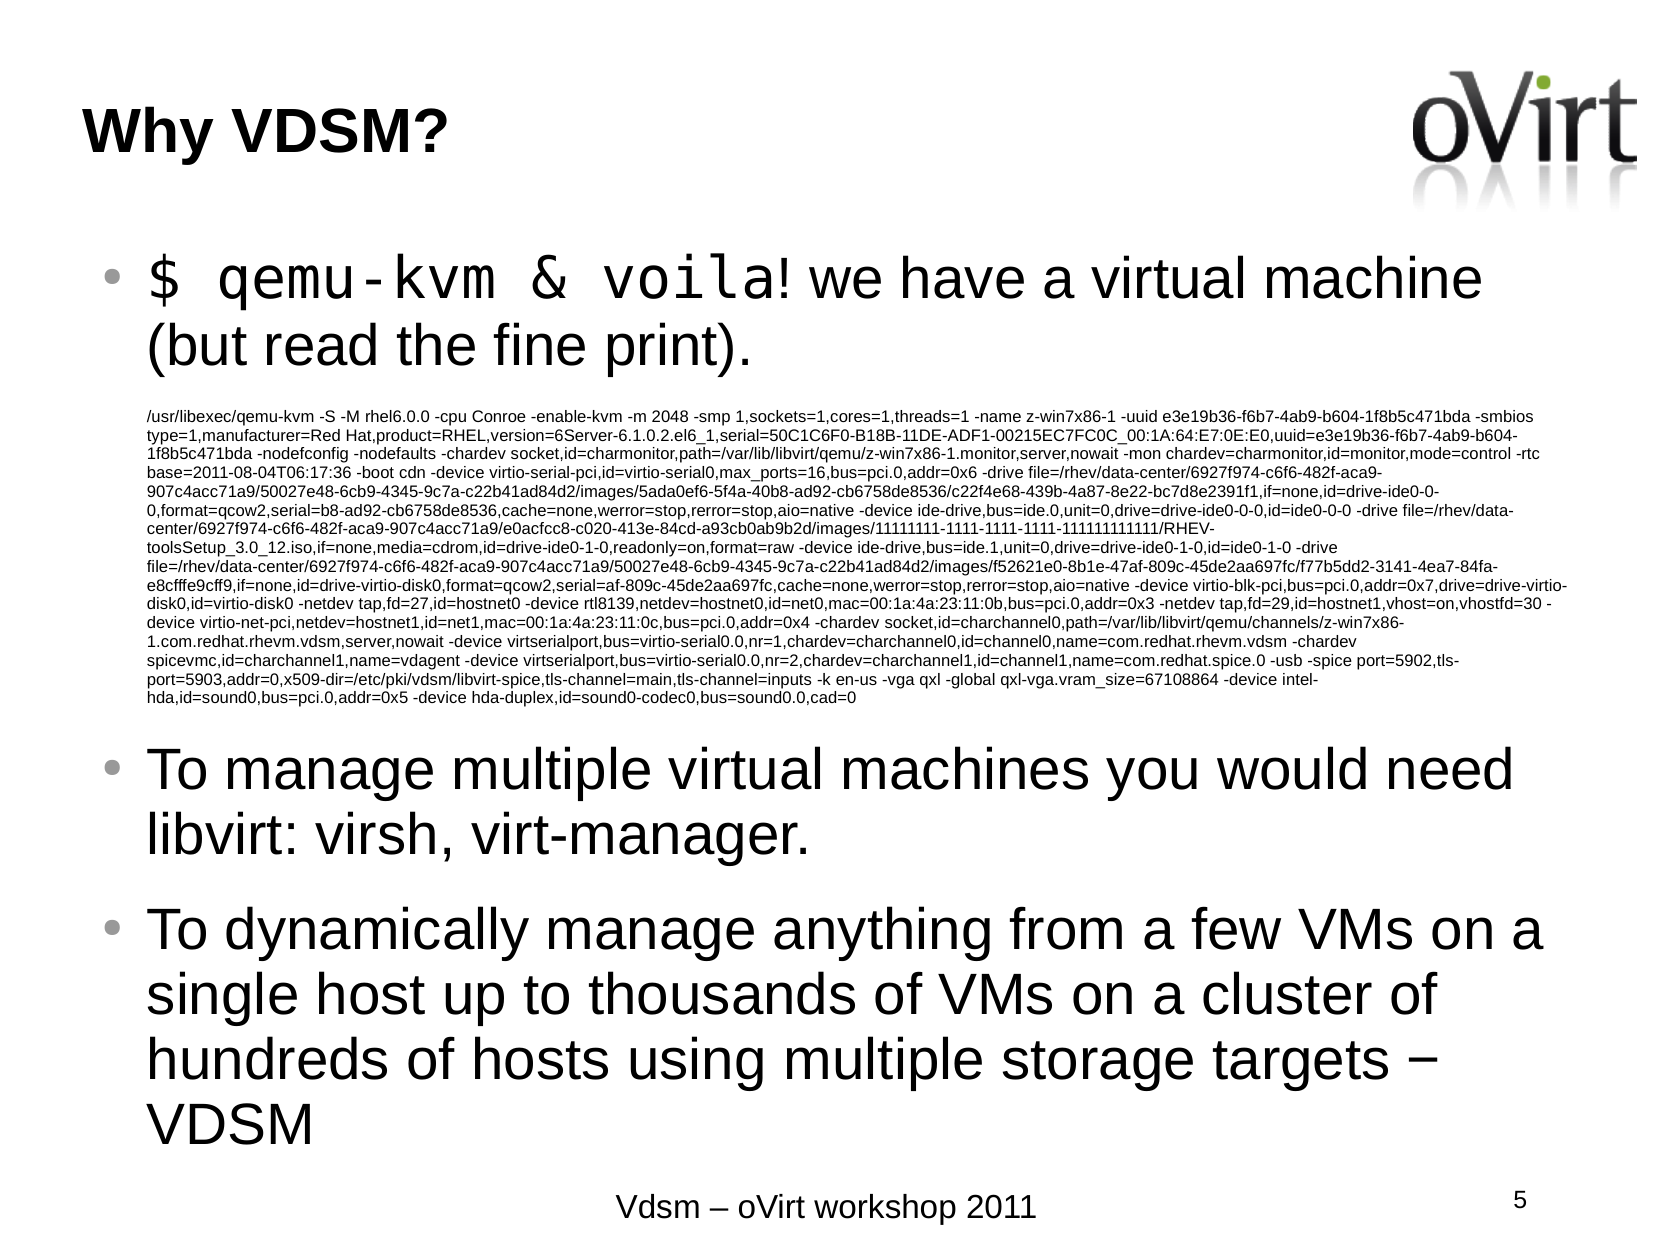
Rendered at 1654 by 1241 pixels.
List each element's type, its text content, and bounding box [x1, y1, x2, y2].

list $ qemu-kvm & voila! we have a virtual machine (but read the fine print). /usr/libexec/qemu-kvm -S -M rhel6.0.0 -cpu Conroe -enable-kvm -m 2048 -smp 1,sockets=1,cores=1,threads=1 -name z-win7x86-1 -uuid e3e19b36-f6b7-4ab9-b604-1f8b5c471bda -smbios type=1,manufacturer=Red Hat,product=RHEL,version=6Server-6.1.0.2.el6_1,serial=50C1C6F0-B18B-11DE-ADF1-00215EC7FC0C_00:1A:64:E7:0E:E0,uuid=e3e19b36-f6b7-4ab9-b604-1f8b5c471bda -nodefconfig -nodefaults -chardev socket,id=charmonitor,path=/var/lib/libvirt/qemu/z-win7x86-1.monitor,server,nowait -mon chardev=charmonitor,id=monitor,mode=control -rtc base=2011-08-04T06:17:36 -boot cdn -device virtio-serial-pci,id=virtio-serial0,max_ports=16,bus=pci.0,addr=0x6 -drive file=/rhev/data-center/6927f974-c6f6-482f-aca9-907c4acc71a9/50027e48-6cb9-4345-9c7a-c22b41ad84d2/images/5ada0ef6-5f4a-40b8-ad92-cb6758de8536/c22f4e68-439b-4a87-8e22-bc7d8e2391f1,if=none,id=drive-ide0-0-0,format=qcow2,serial=b8-ad92-cb6758de8536,cache=none,werror=stop,rerror=stop,aio=native -device ide-drive,bus=ide.0,unit=0,drive=drive-ide0-0-0,id=ide0-0-0 -drive file=/rhev/data-center/6927f974-c6f6-482f-aca9-907c4acc71a9/e0acfcc8-c020-413e-84cd-a93cb0ab9b2d/images/11111111-1111-1111-1111-111111111111/RHEV-toolsSetup_3.0_12.iso,if=none,media=cdrom,id=drive-ide0-1-0,readonly=on,format=raw -device ide-drive,bus=ide.1,unit=0,drive=drive-ide0-1-0,id=ide0-1-0 -drive file=/rhev/data-center/6927f974-c6f6-482f-aca9-907c4acc71a9/50027e48-6cb9-4345-9c7a-c22b41ad84d2/images/f52621e0-8b1e-47af-809c-45de2aa697fc/f77b5dd2-3141-4ea7-84fa-e8cfffe9cff9,if=none,id=drive-virtio-disk0,format=qcow2,serial=af-809c-45de2aa697fc,cache=none,werror=stop,rerror=stop,aio=native -device virtio-blk-pci,bus=pci.0,addr=0x7,drive=drive-virtio-disk0,id=virtio-disk0 -netdev tap,fd=27,id=hostnet0 -device rtl8139,netdev=hostnet0,id=net0,mac=00:1a:4a:23:11:0b,bus=pci.0,addr=0x3 -netdev tap,fd=29,id=hostnet1,vhost=on,vhostfd=30 -device virtio-net-pci,netdev=hostnet1,id=net1,mac=00:1a:4a:23:11:0c,bus=pci.0,addr=0x4 -chardev socket,id=charchannel0,path=/var/lib/libvirt/qemu/channels/z-win7x86-1.com.redhat.rhevm.vdsm,server,nowait -device virtserialport,bus=virtio-serial0.0,nr=1,chardev=charchannel0,id=channel0,name=com.redhat.rhevm.vdsm -chardev spicevmc,id=charchannel1,name=vdagent -device virtserialport,bus=virtio-serial0.0,nr=2,chardev=charchannel1,id=channel1,name=com.redhat.spice.0 -usb -spice port=5902,tls-port=5903,addr=0,x509-dir=/etc/pki/vdsm/libvirt-spice,tls-channel=main,tls-channel=inputs -k en-us -vga qxl -global qxl-vga.vram_size=67108864 -device intel-hda,id=sound0,bus=pci.0,addr=0x5 -device hda-duplex,id=sound0-codec0,bus=sound0.0,cad=0 To manage multiple virtual machines you would need libvirt: virsh, virt-manager. To dynamically manage anything from a few VMs on a single host up to thousands of VMs on a cluster of hundreds of hosts using multiple storage targets − VDSM [86, 244, 1576, 1157]
title Why VDSM? [82, 37, 1303, 226]
picture [1413, 63, 1637, 212]
